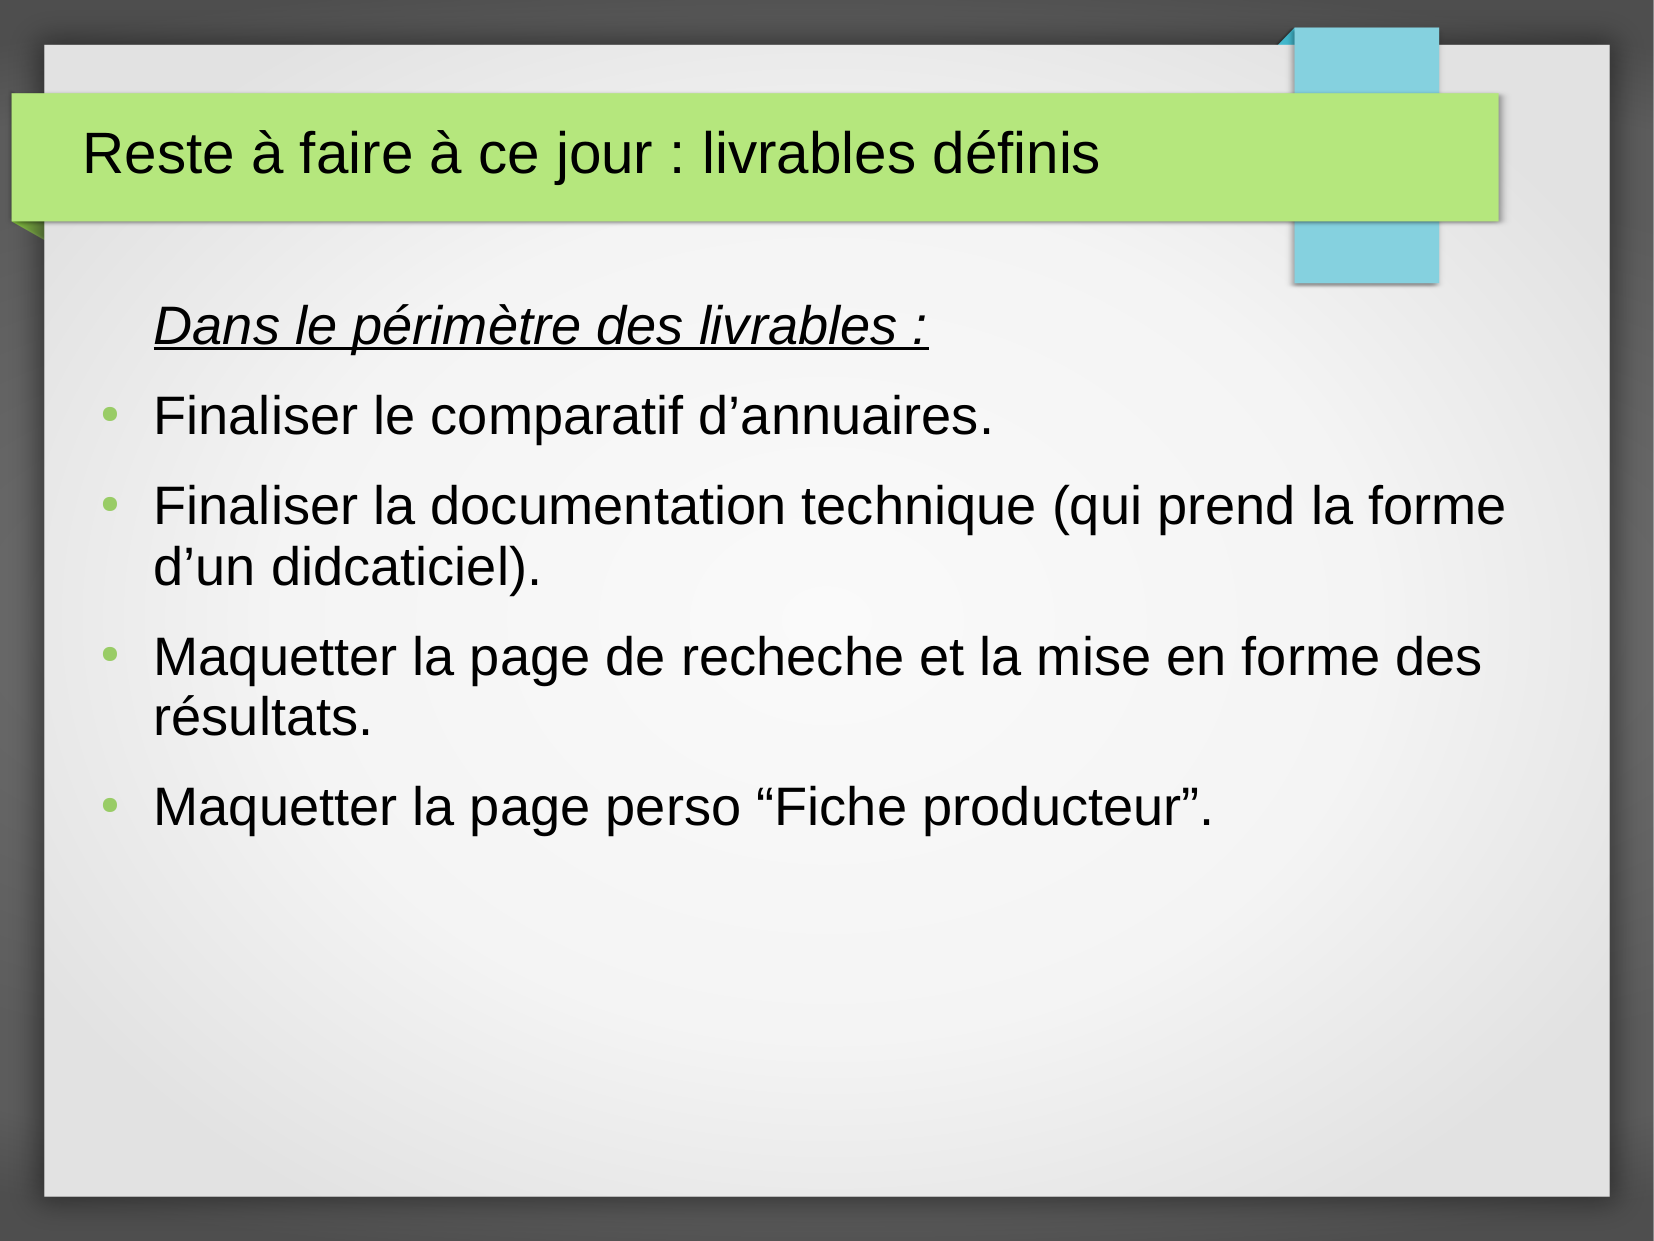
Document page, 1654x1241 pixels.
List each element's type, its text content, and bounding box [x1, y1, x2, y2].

list Dans le périmètre des livrables : Finaliser le comparatif d’annuaires. Finaliser la documentation technique (qui prend la forme d’un didcaticiel). Maquetter la page de recheche et la mise en forme des résultats. Maquetter la page perso “Fiche producteur”. [82, 295, 1571, 1015]
picture [0, 0, 1654, 1241]
title Reste à faire à ce jour : livrables définis [82, 94, 1264, 213]
